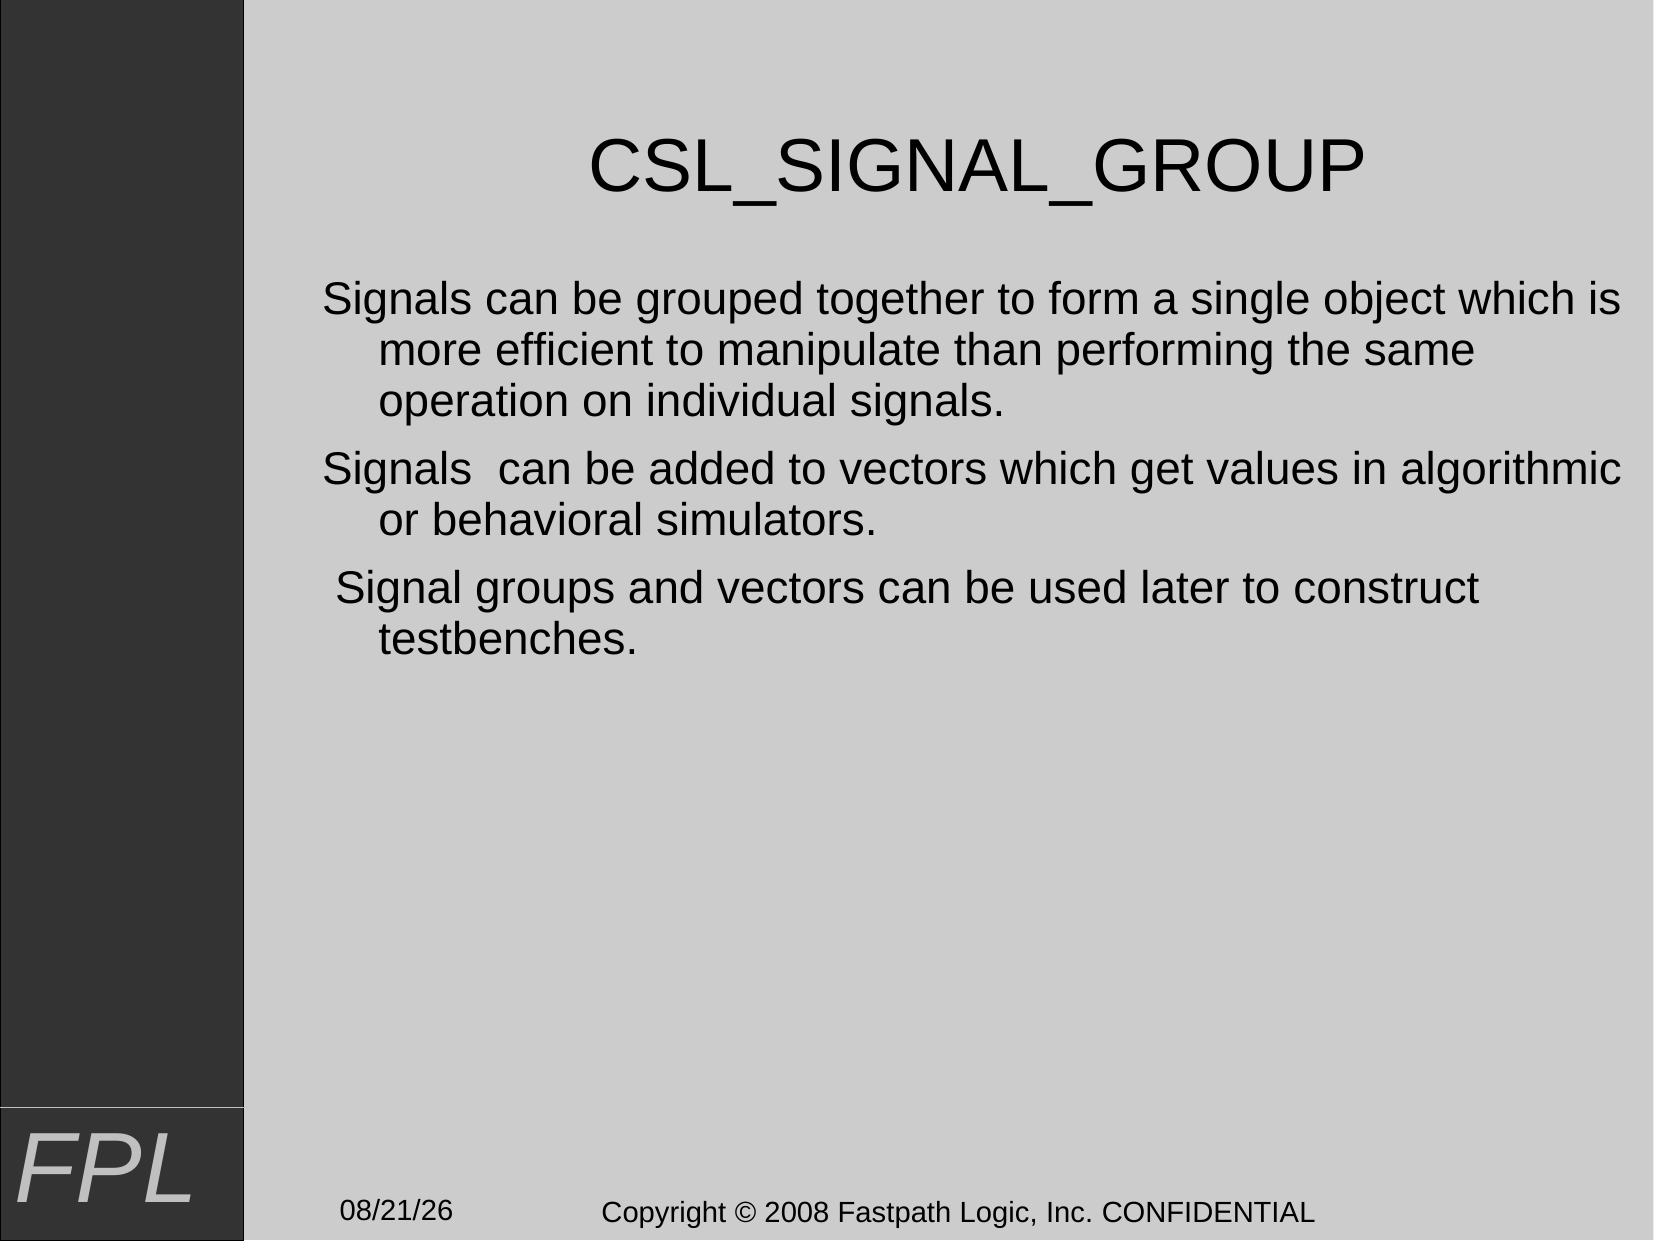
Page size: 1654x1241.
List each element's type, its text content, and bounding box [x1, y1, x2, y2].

list Signals can be grouped together to form a single object which is more efficient to manipulate than performing the same operation on individual signals. Signals can be added to vectors which get values in algorithmic or behavioral simulators. Signal groups and vectors can be used later to construct testbenches. [322, 272, 1635, 1179]
title CSL_SIGNAL_GROUP [427, 57, 1530, 272]
